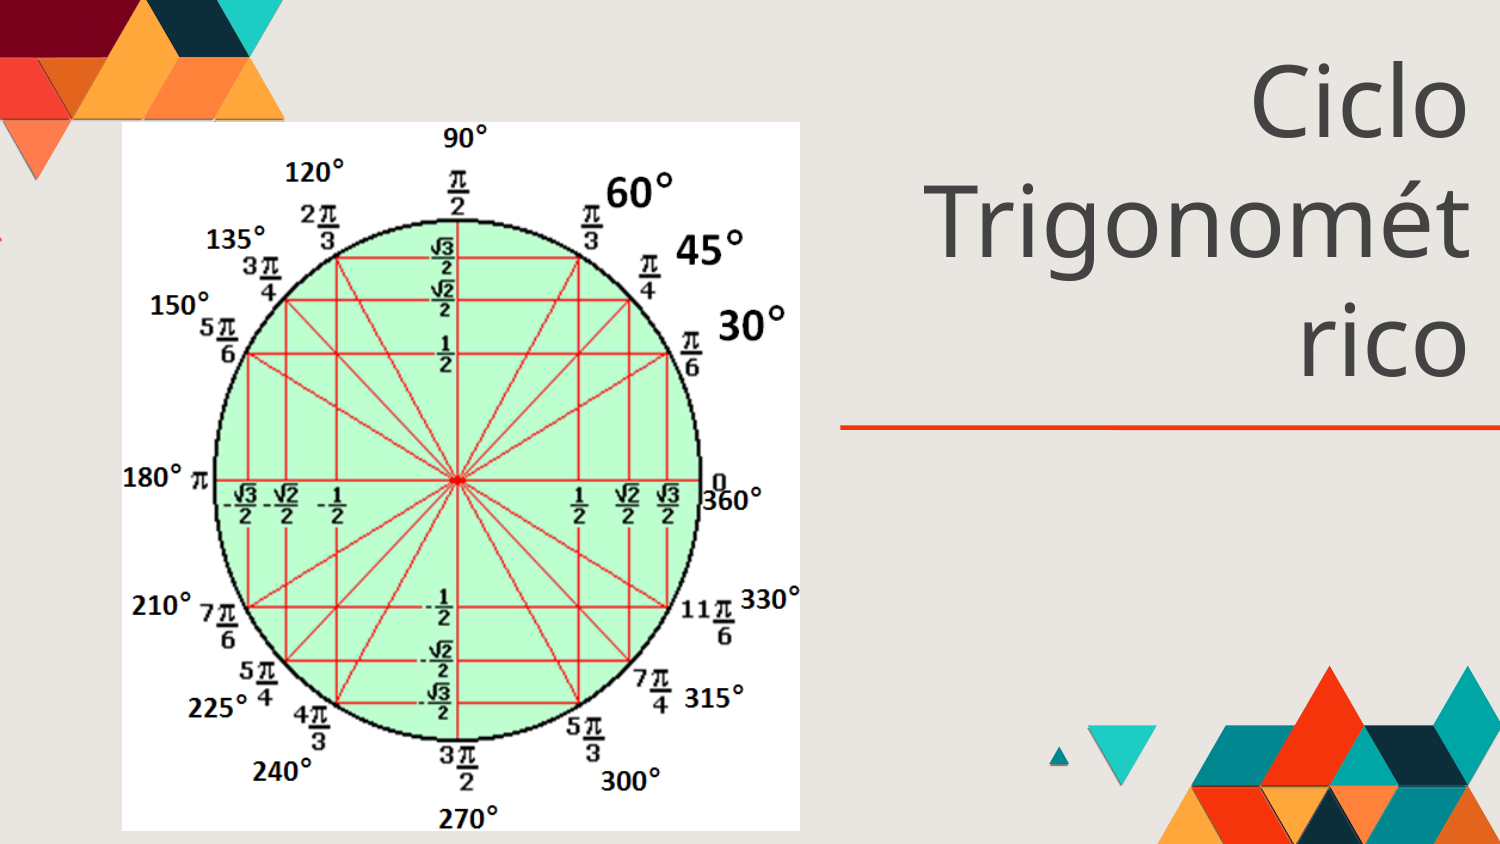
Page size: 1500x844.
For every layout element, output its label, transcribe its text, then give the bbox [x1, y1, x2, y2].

title Ciclo Trigonométrico [906, 152, 1487, 412]
picture [122, 122, 800, 831]
